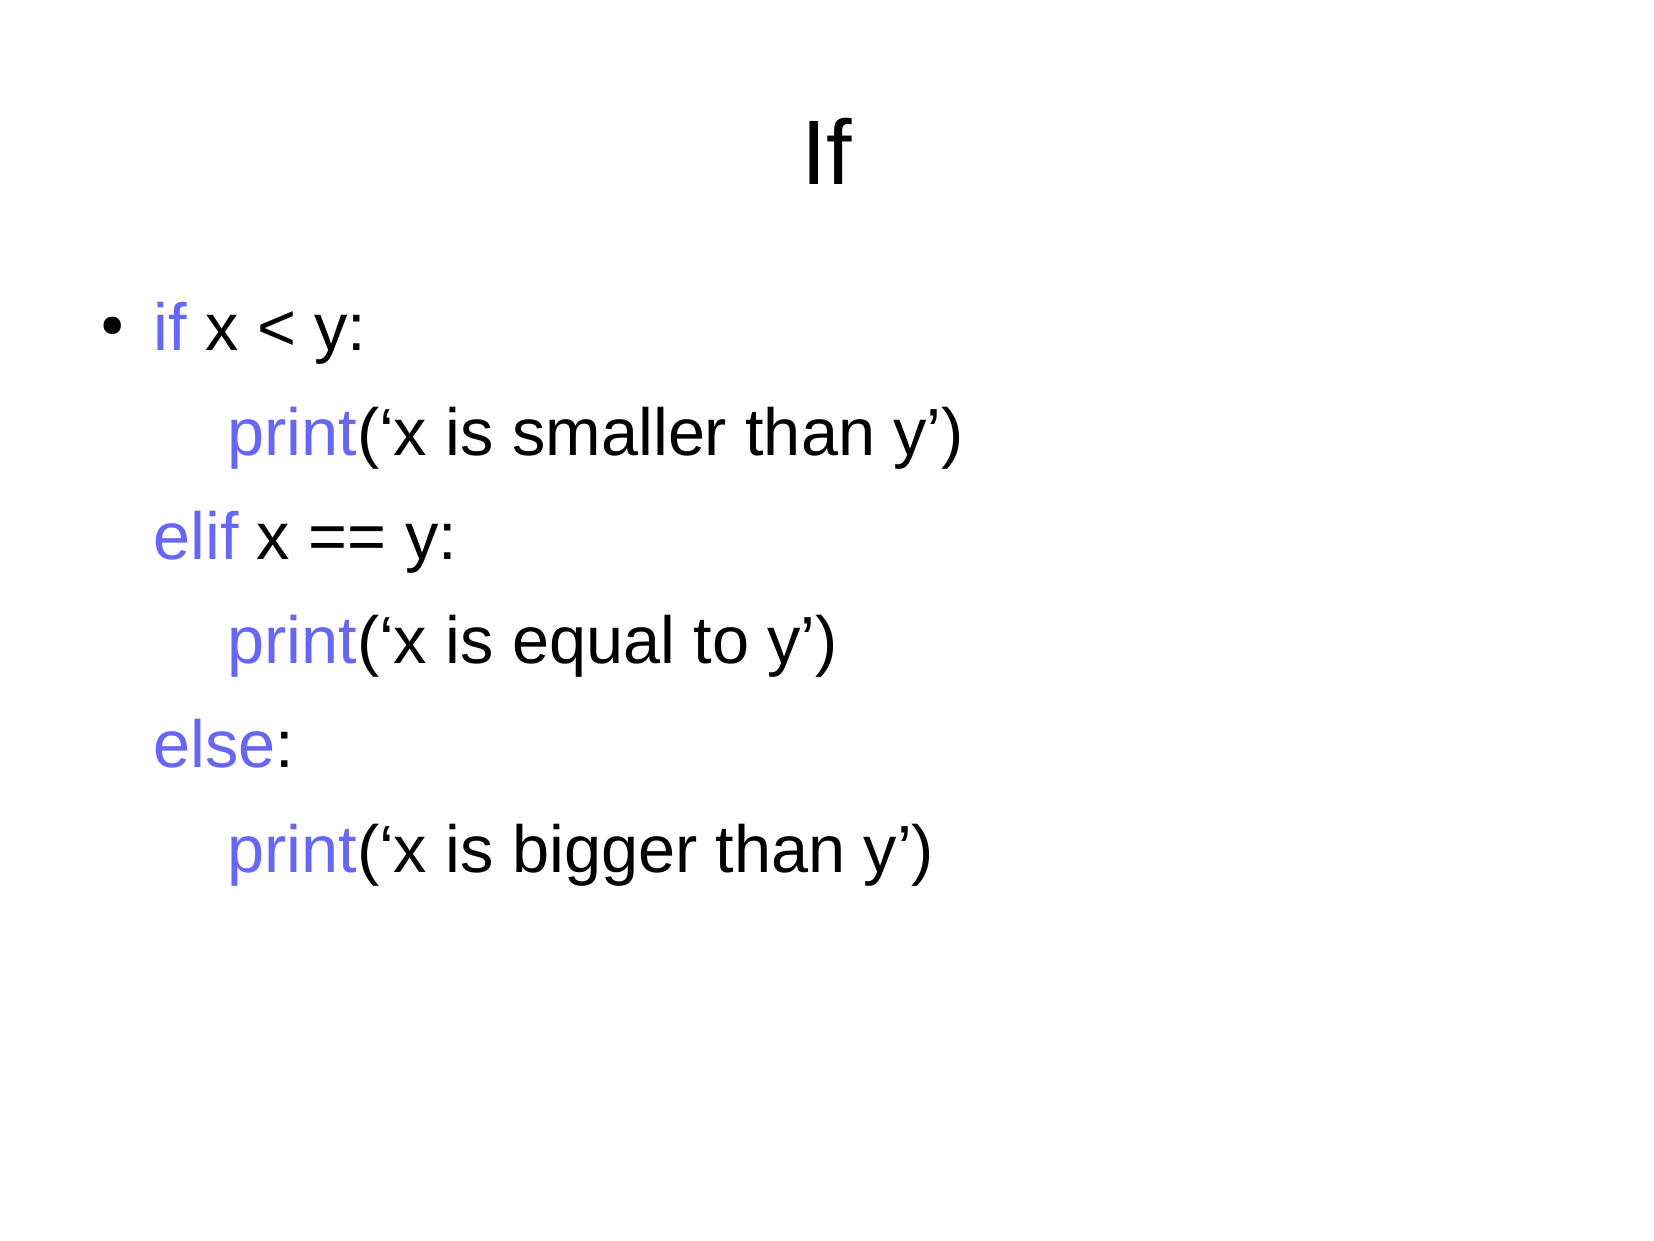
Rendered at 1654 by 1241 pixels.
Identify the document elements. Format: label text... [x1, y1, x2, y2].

title If [82, 49, 1571, 257]
list if x < y: print(‘x is smaller than y’) elif x == y: print(‘x is equal to y’) else: print(‘x is bigger than y’) [82, 290, 1571, 1010]
